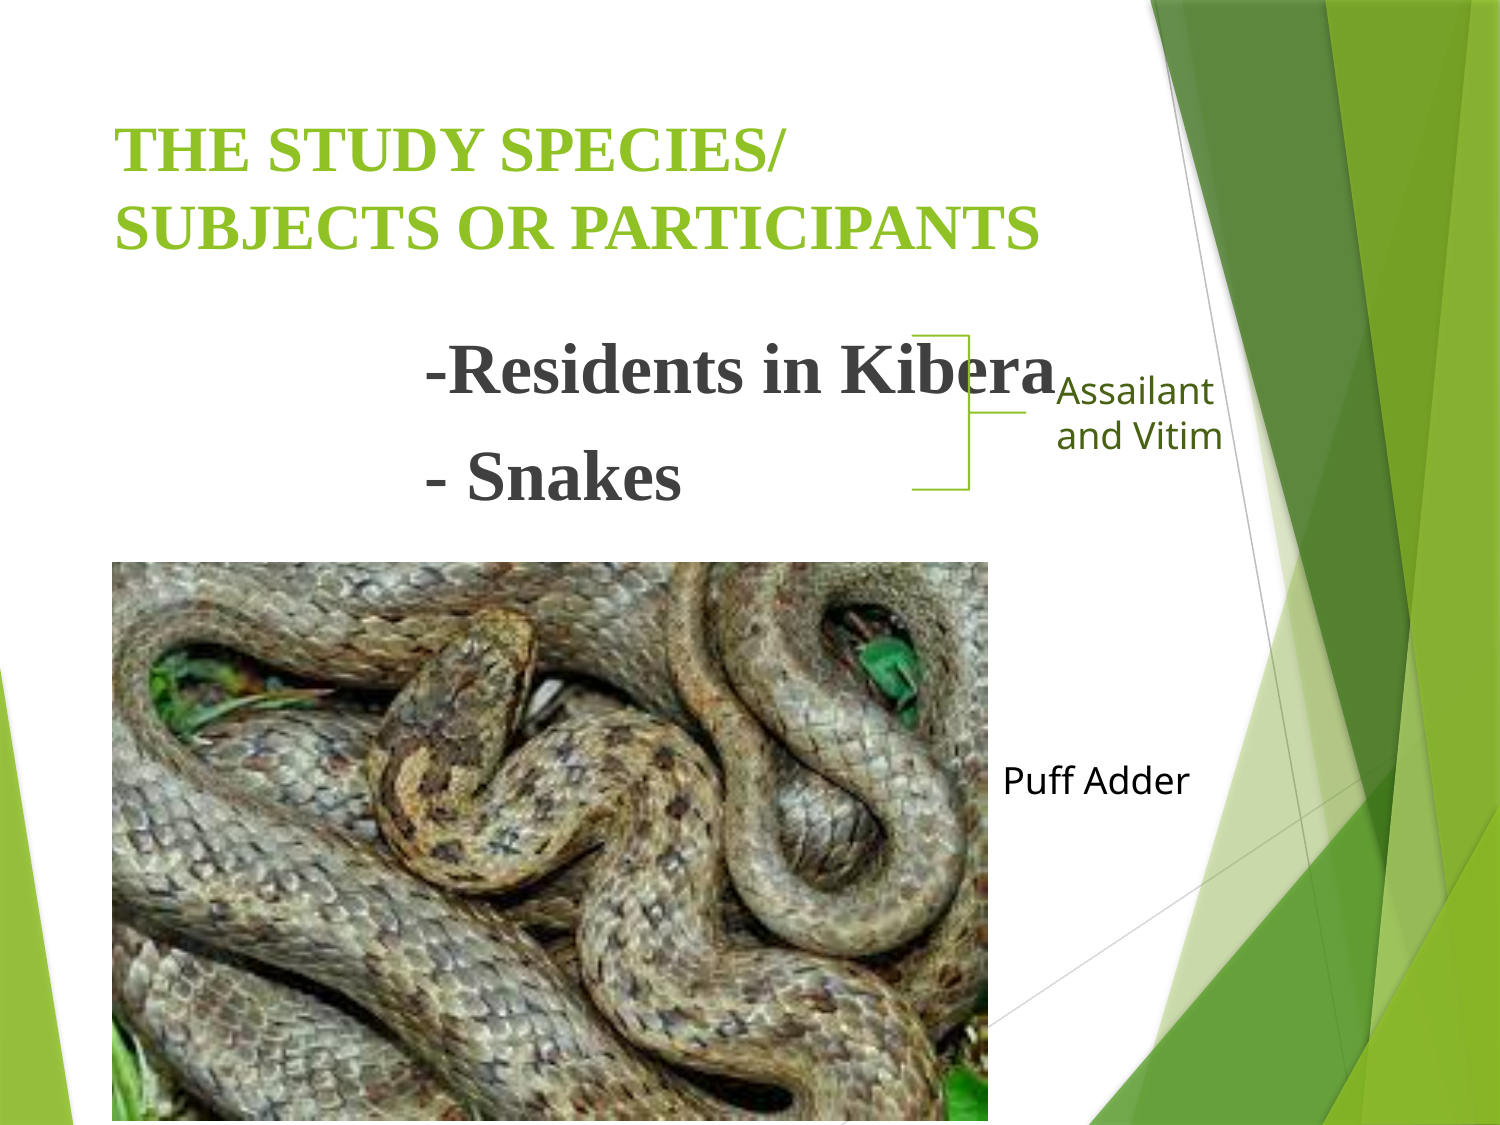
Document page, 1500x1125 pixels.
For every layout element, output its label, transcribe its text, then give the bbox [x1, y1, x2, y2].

list -Residents in Kibera - Snakes [193, 125, 1500, 526]
title THE STUDY SPECIES/ SUBJECTS OR PARTICIPANTS [99, 99, 1142, 317]
picture [112, 562, 988, 1121]
text_box Assailant and Vitim [1041, 359, 1241, 465]
text_box Puff Adder [987, 749, 1275, 810]
